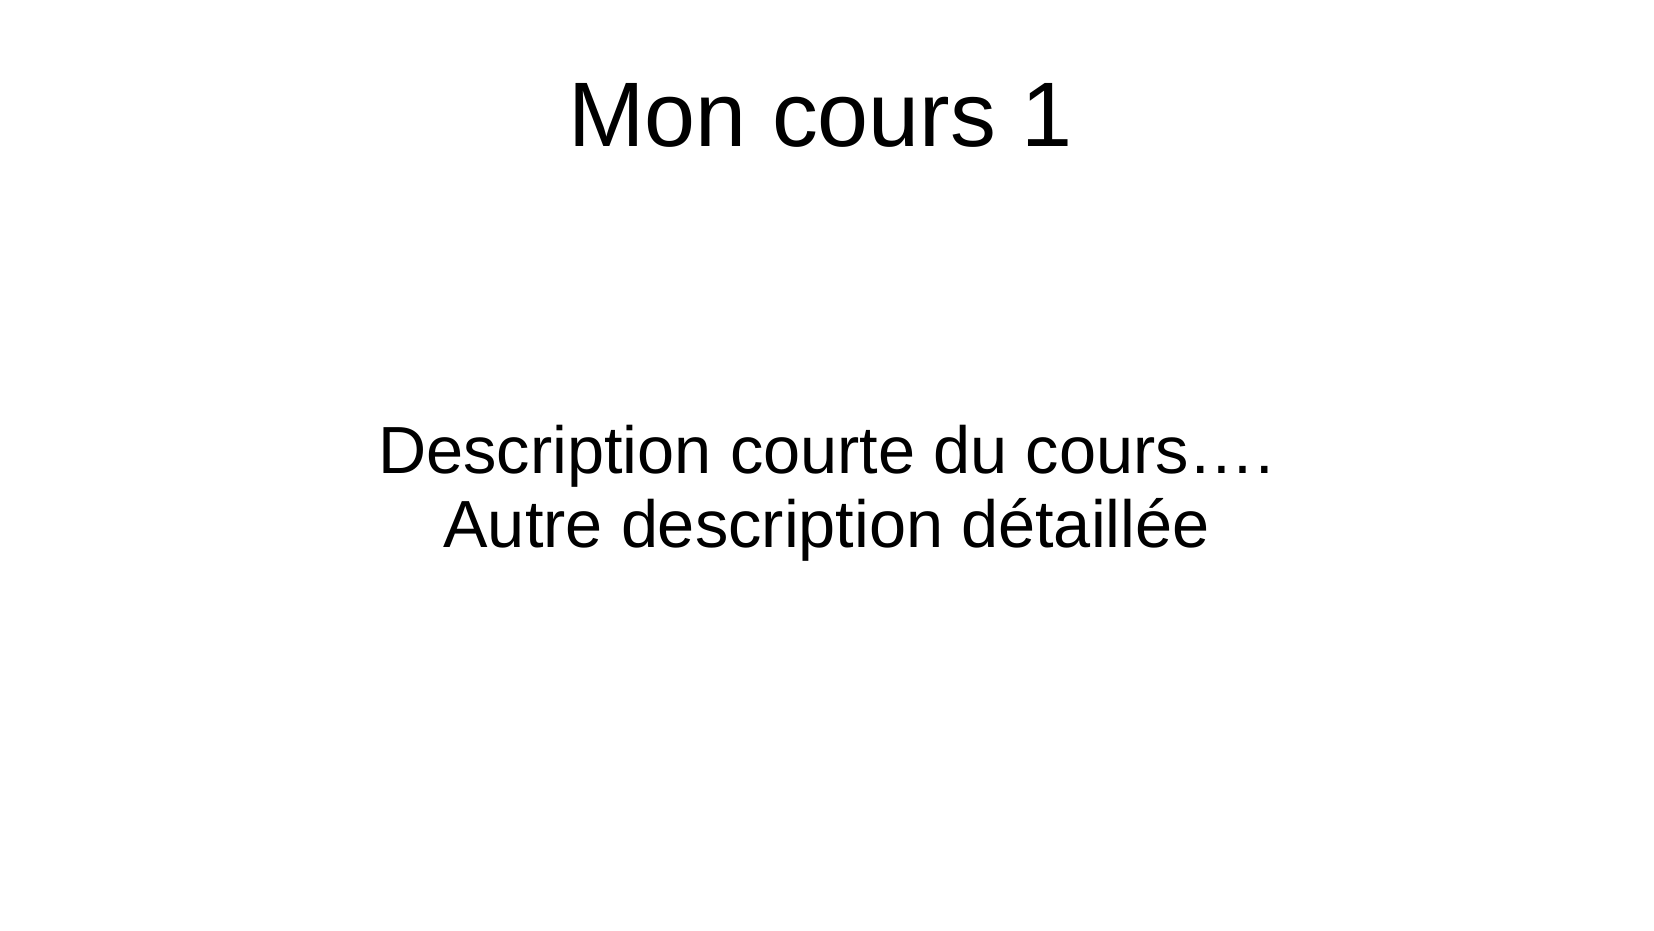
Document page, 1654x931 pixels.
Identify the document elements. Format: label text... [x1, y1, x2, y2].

title Mon cours 1 [82, 37, 1571, 193]
subtitle Description courte du cours…. Autre description détaillée [82, 217, 1571, 758]
